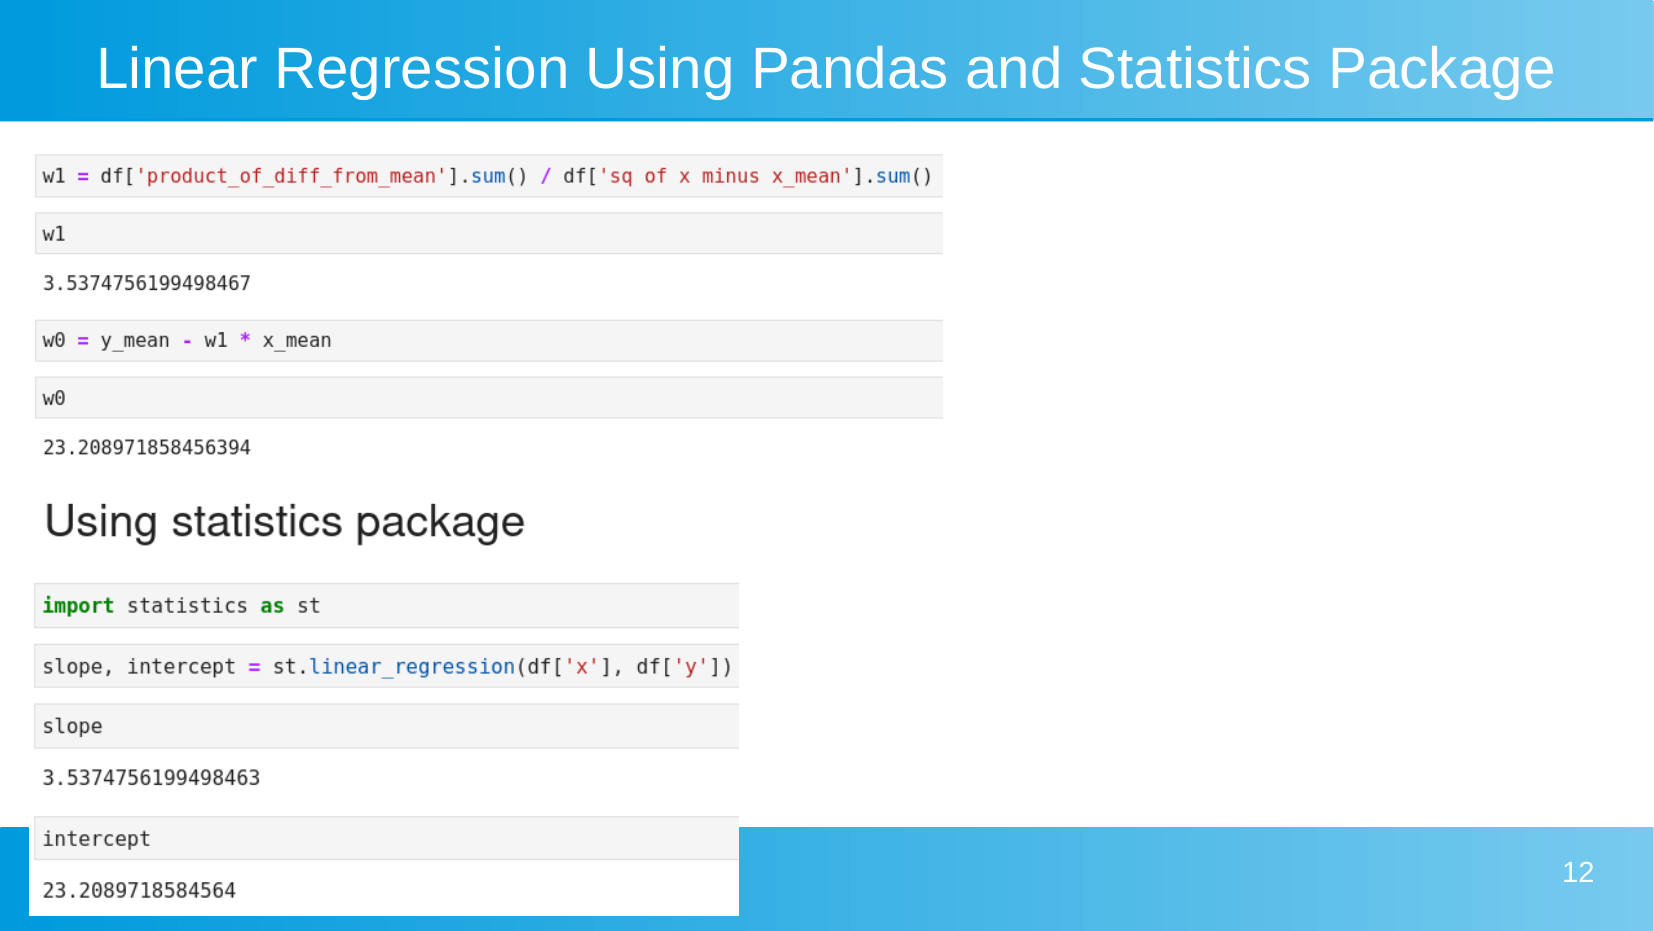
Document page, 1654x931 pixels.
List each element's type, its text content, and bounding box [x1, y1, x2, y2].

picture [29, 482, 739, 916]
picture [29, 142, 943, 473]
title Linear Regression Using Pandas and Statistics Package [59, 29, 1595, 108]
